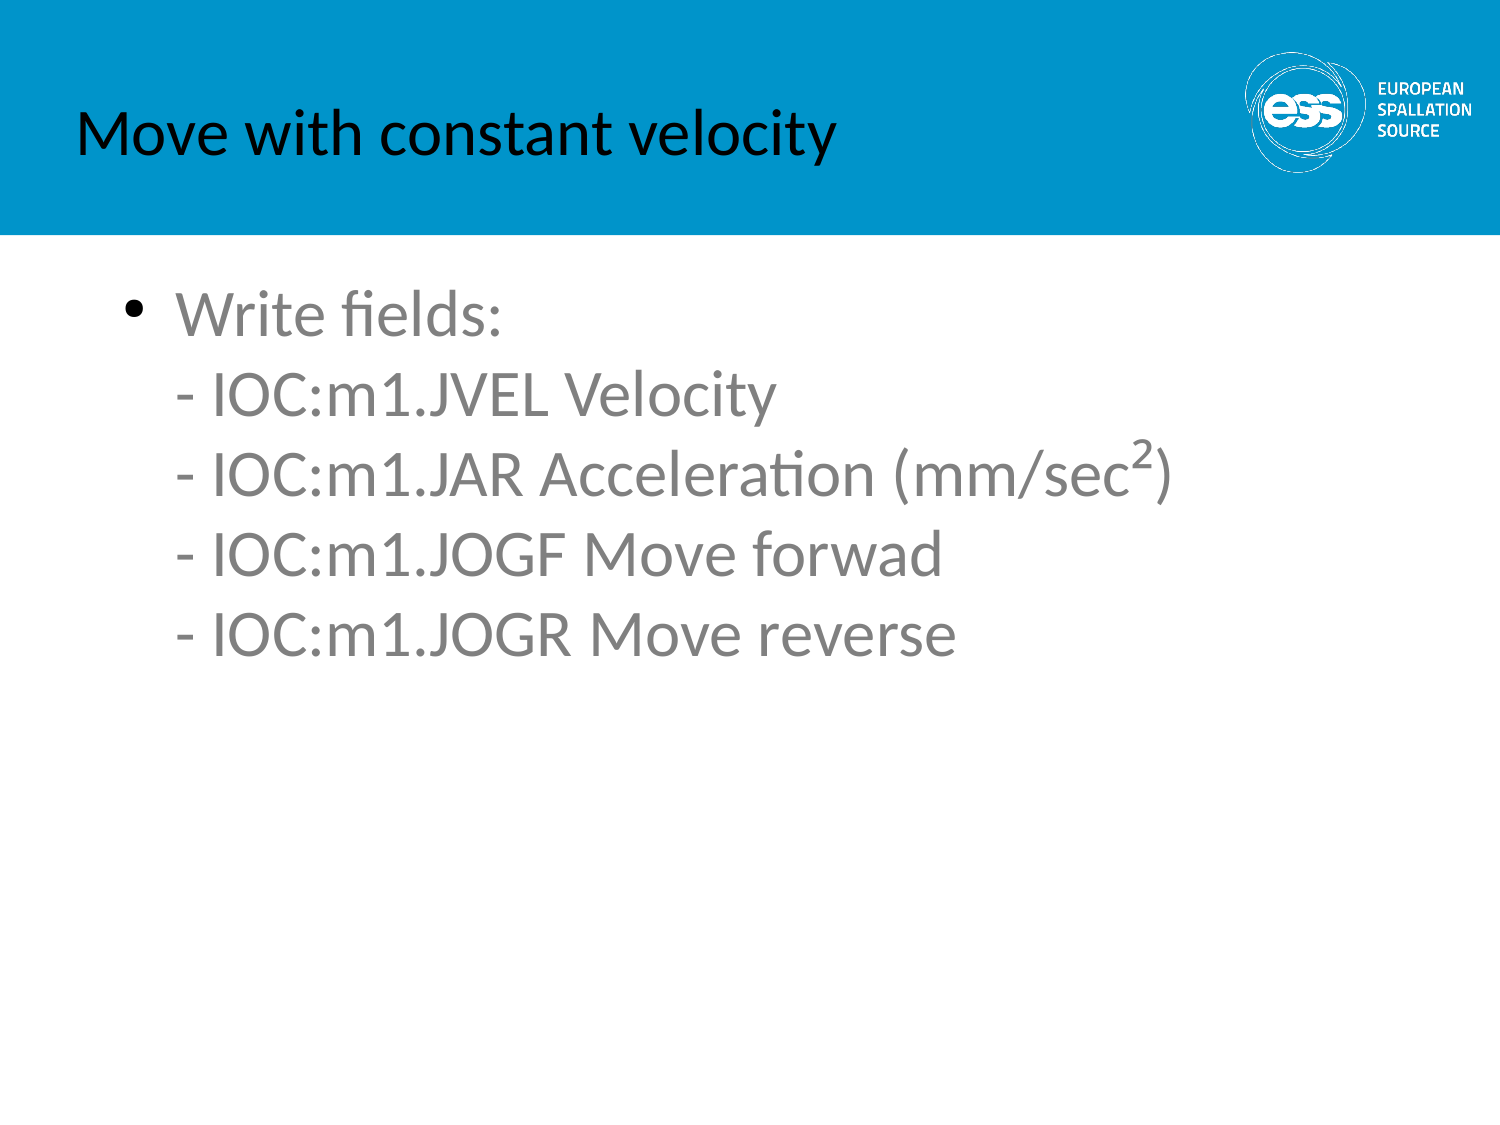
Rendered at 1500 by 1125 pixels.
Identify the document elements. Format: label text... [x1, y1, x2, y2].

picture [1379, 83, 1385, 94]
picture [1436, 104, 1444, 115]
picture [1418, 104, 1423, 115]
picture [1454, 83, 1458, 94]
picture [1422, 125, 1428, 134]
picture [1443, 86, 1450, 93]
picture [1264, 94, 1342, 127]
picture [1398, 109, 1406, 115]
title Move with constant velocity [75, 45, 1247, 233]
list Write fields: - IOC:m1.JVEL Velocity - IOC:m1.JAR Acceleration (mm/sec²) - IOC:m1.JOGF Move forwad - IOC:m1.JOGR Move reverse [90, 262, 1441, 1005]
picture [1389, 104, 1393, 115]
picture [1409, 104, 1415, 115]
picture [1400, 83, 1407, 94]
picture [1423, 83, 1430, 94]
picture [1432, 125, 1438, 136]
